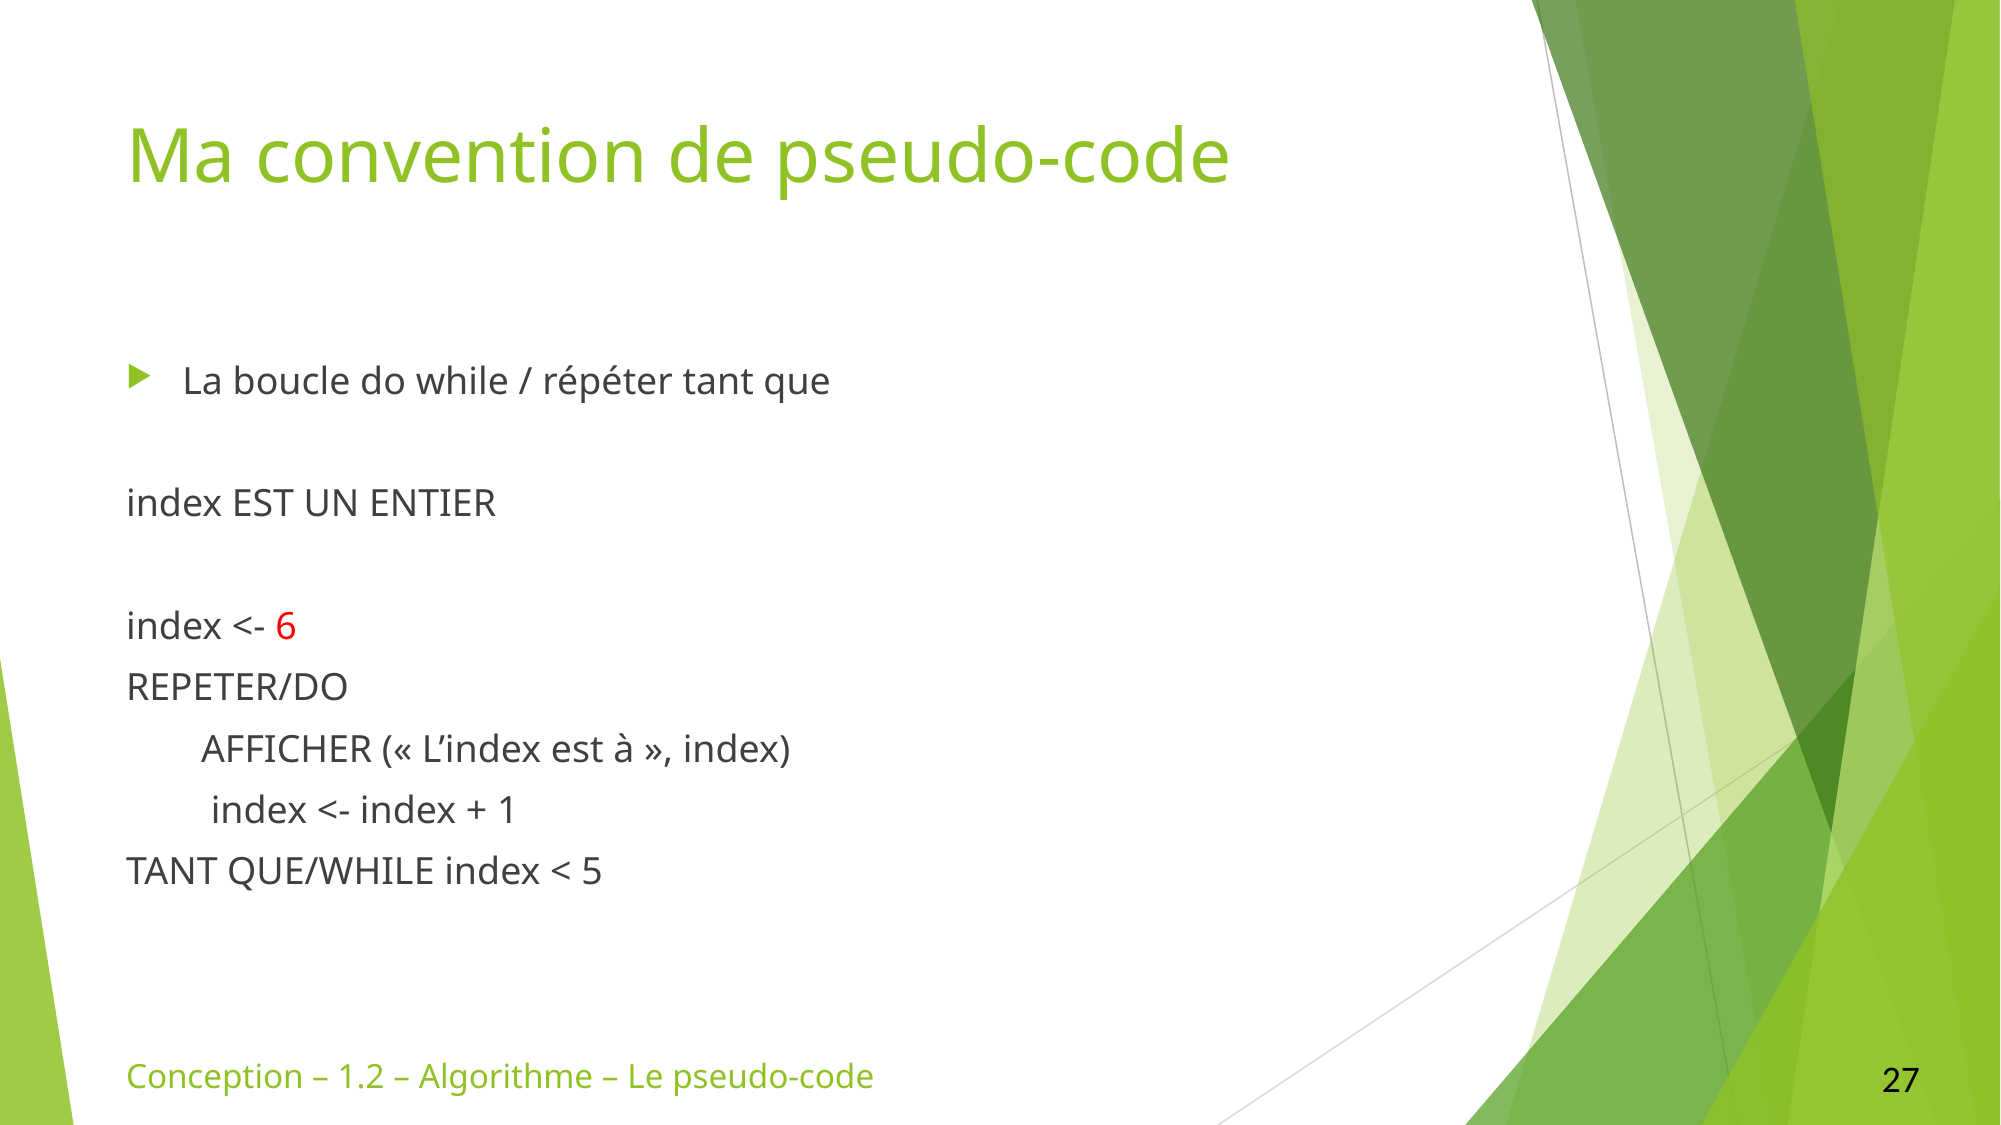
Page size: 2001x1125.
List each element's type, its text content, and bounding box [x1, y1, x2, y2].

list La boucle do while / répéter tant que index EST UN ENTIER index <- 6 REPETER/DO AFFICHER (« L’index est à », index) index <- index + 1 TANT QUE/WHILE index < 5 [111, 354, 1522, 992]
text_box [1866, 1047, 1979, 1108]
text_box Conception – 1.2 – Algorithme – Le pseudo-code [111, 1047, 1094, 1109]
title Ma convention de pseudo-code [111, 99, 1522, 317]
